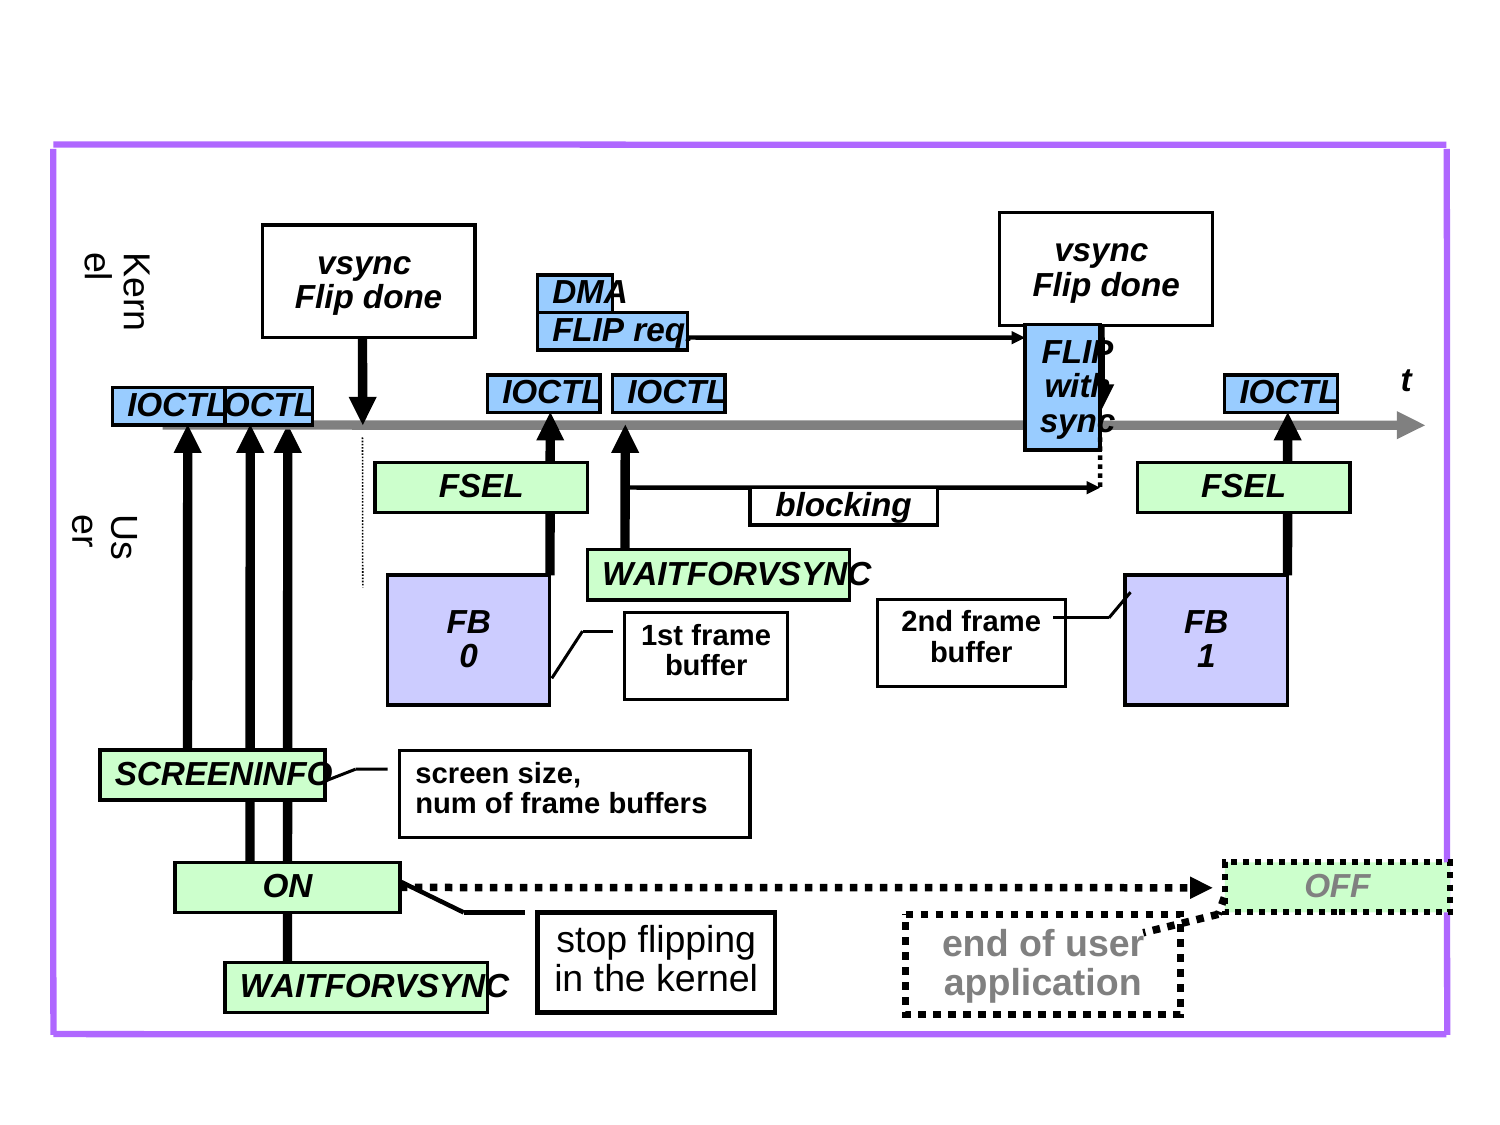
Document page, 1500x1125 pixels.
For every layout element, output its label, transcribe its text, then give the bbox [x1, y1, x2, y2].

text_box IOCTL [230, 397, 243, 412]
text_box FLIP with sync [1025, 324, 1101, 450]
text_box FB 0 [387, 575, 550, 705]
text_box 2nd frame buffer [878, 592, 1131, 687]
text_box User [81, 500, 151, 595]
text_box IOCTL [112, 387, 225, 425]
text_box FLIP req. [537, 312, 688, 350]
text_box IOCTL [487, 374, 600, 413]
text_box WAITFORVSYNC [224, 962, 488, 1013]
text_box FSEL [1137, 462, 1351, 513]
text_box Kernel [94, 237, 163, 362]
text_box stop flipping in the kernel [537, 912, 775, 1013]
text_box ON [174, 862, 400, 913]
text_box t [1374, 362, 1438, 400]
text_box screen size, num of frame buffers [400, 750, 750, 838]
text_box 1st frame buffer [625, 612, 788, 700]
text_box IOCTL [612, 374, 725, 413]
text_box OFF [1224, 862, 1450, 913]
text_box WAITFORVSYNC [587, 549, 850, 600]
text_box vsync Flip done [999, 212, 1213, 326]
text_box SCREENINFO [99, 749, 325, 800]
text_box IOCTL [1224, 374, 1338, 413]
text_box end of user application [906, 897, 1225, 1014]
text_box IOCTL [225, 387, 313, 425]
text_box FSEL [375, 462, 588, 513]
text_box blocking [749, 487, 938, 525]
text_box FB 1 [1125, 575, 1288, 705]
text_box DMA [537, 274, 613, 312]
text_box vsync Flip done [262, 224, 475, 338]
